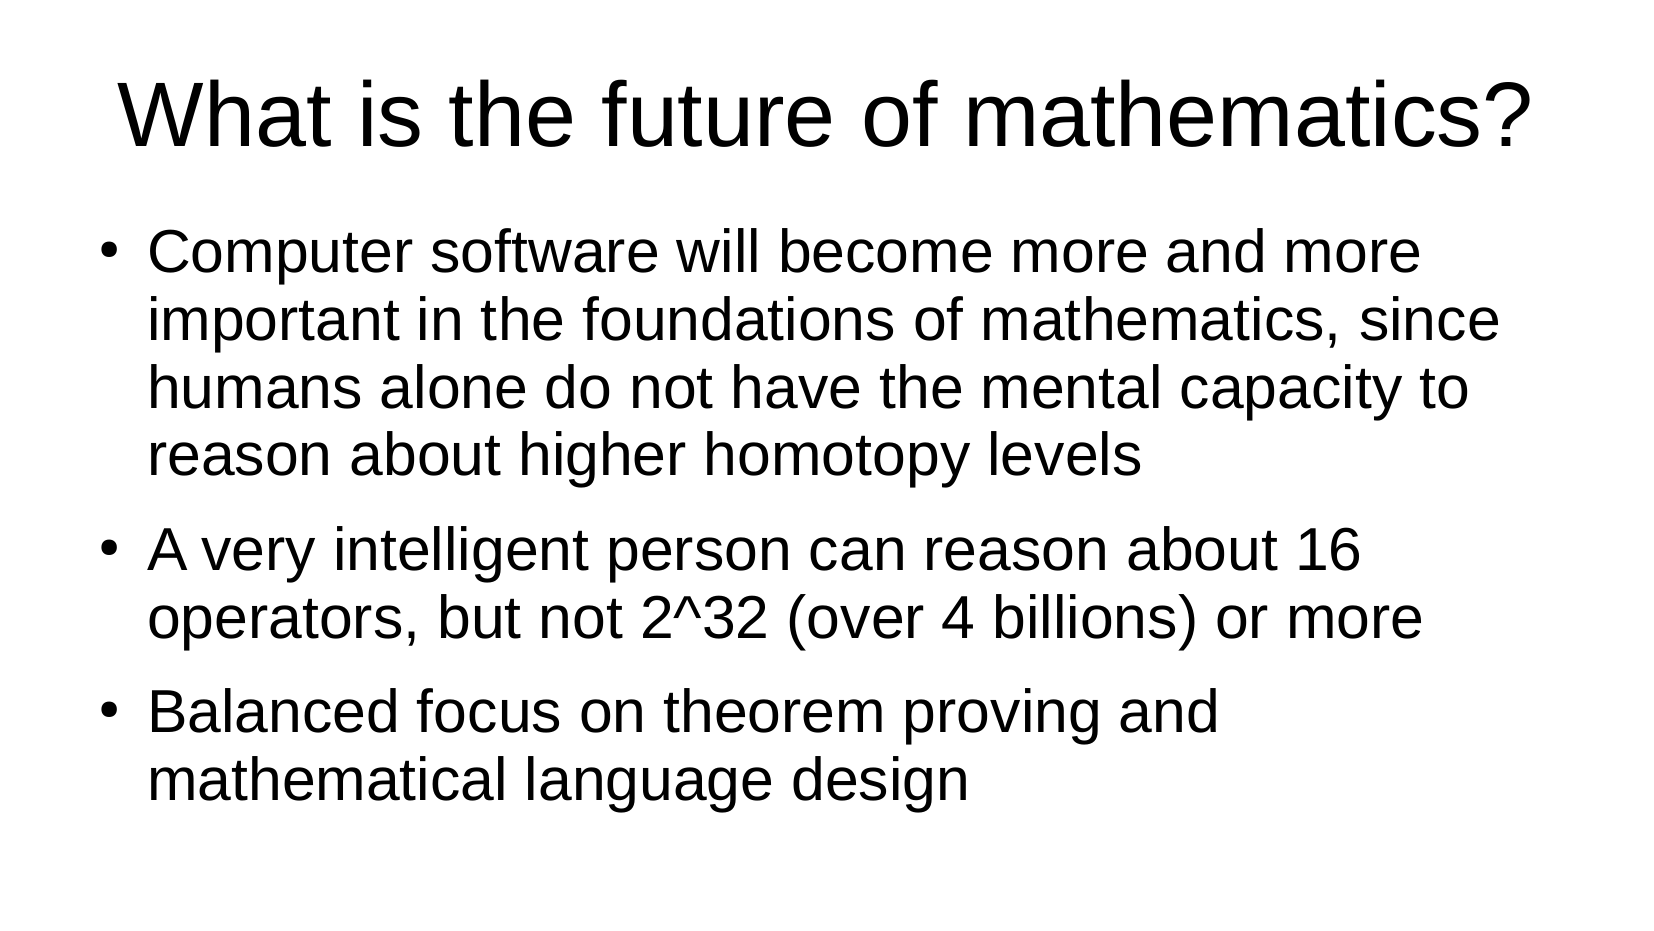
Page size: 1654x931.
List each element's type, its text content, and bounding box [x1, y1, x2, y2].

title What is the future of mathematics? [82, 37, 1571, 193]
list Computer software will become more and more important in the foundations of mathematics, since humans alone do not have the mental capacity to reason about higher homotopy levels A very intelligent person can reason about 16 operators, but not 2^32 (over 4 billions) or more Balanced focus on theorem proving and mathematical language design [82, 217, 1571, 826]
